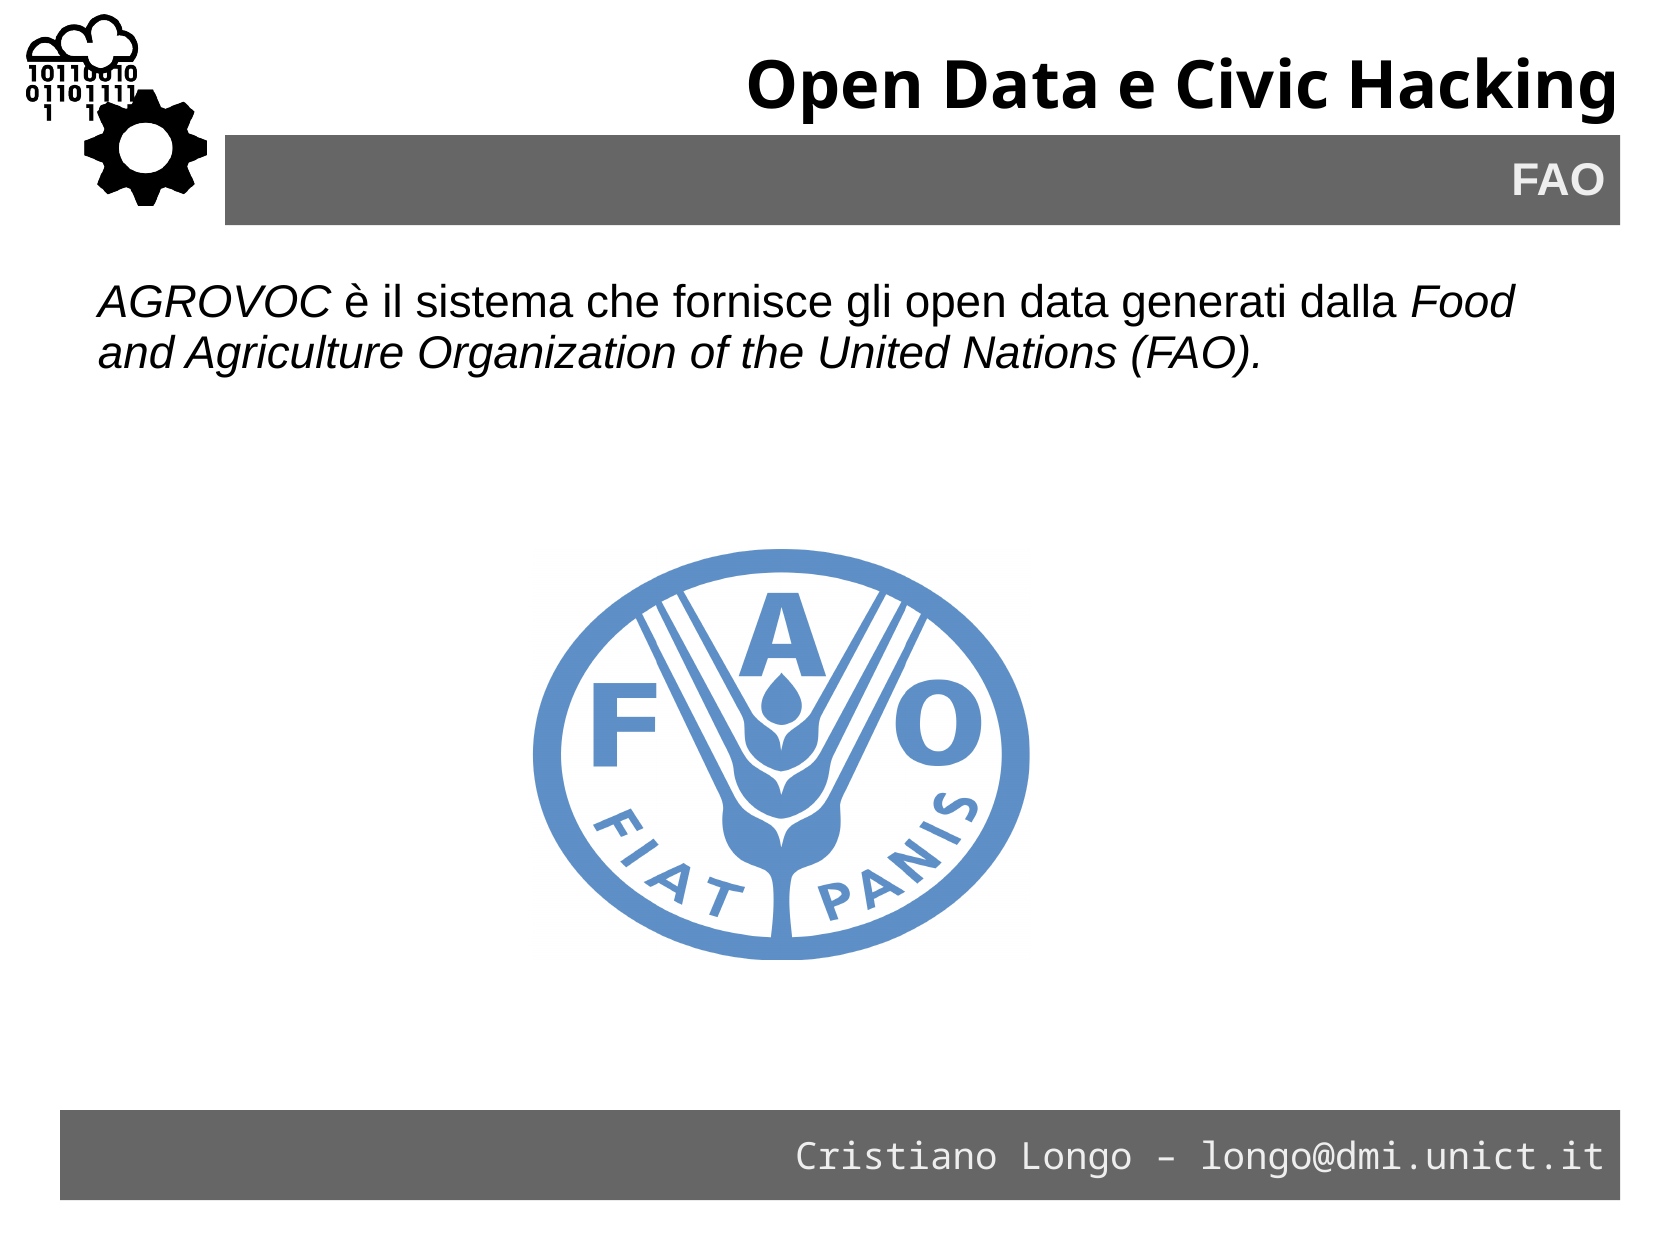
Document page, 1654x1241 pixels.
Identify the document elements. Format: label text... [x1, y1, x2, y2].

picture [532, 547, 1030, 960]
text_box Cristiano Longo – longo@dmi.unict.it [60, 1110, 1621, 1201]
text_box FAO [225, 135, 1621, 226]
picture [26, 14, 207, 206]
text_box AGROVOC è il sistema che fornisce gli open data generati dalla Food and Agriculture Organization of the United Nations (FAO). [83, 268, 1553, 391]
text_box Open Data e Civic Hacking [285, 30, 1636, 129]
